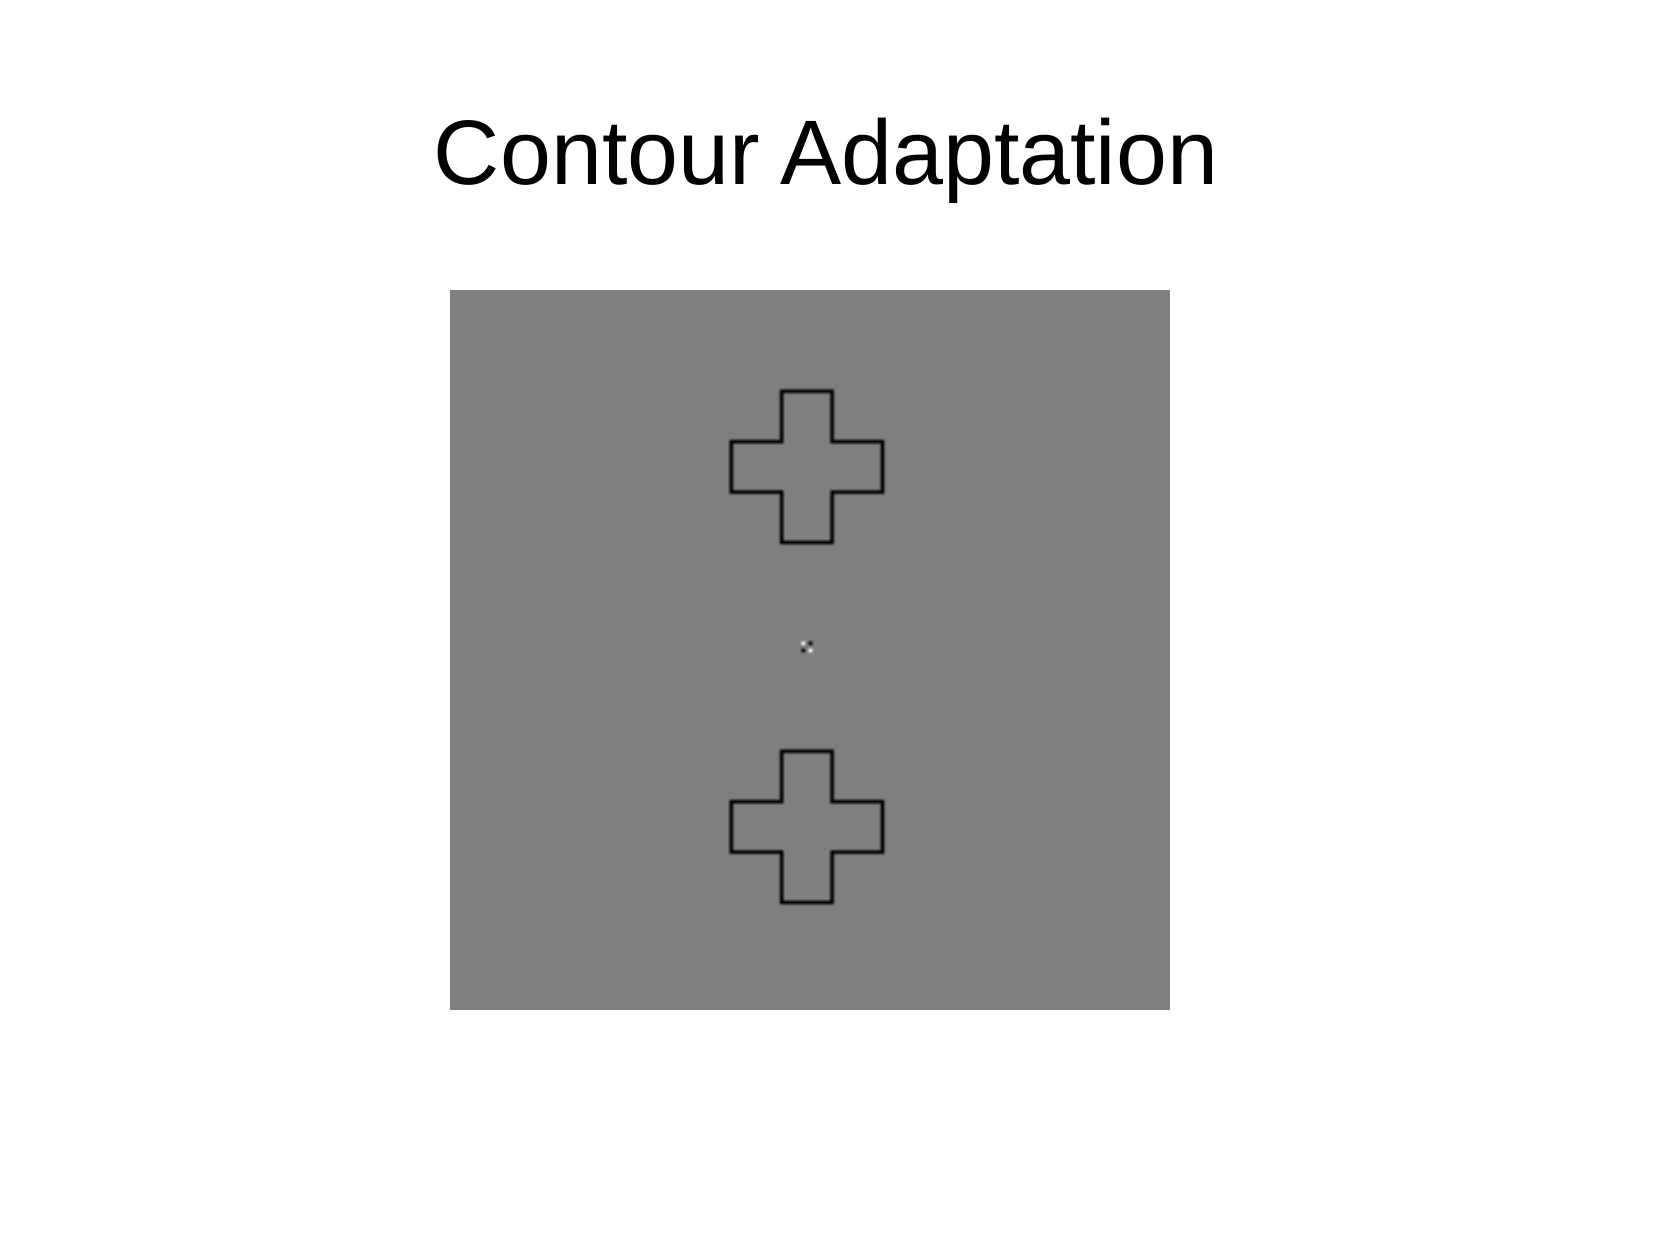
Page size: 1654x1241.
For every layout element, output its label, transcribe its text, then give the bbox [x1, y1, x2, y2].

picture [450, 290, 1170, 1010]
title Contour Adaptation [82, 49, 1571, 257]
